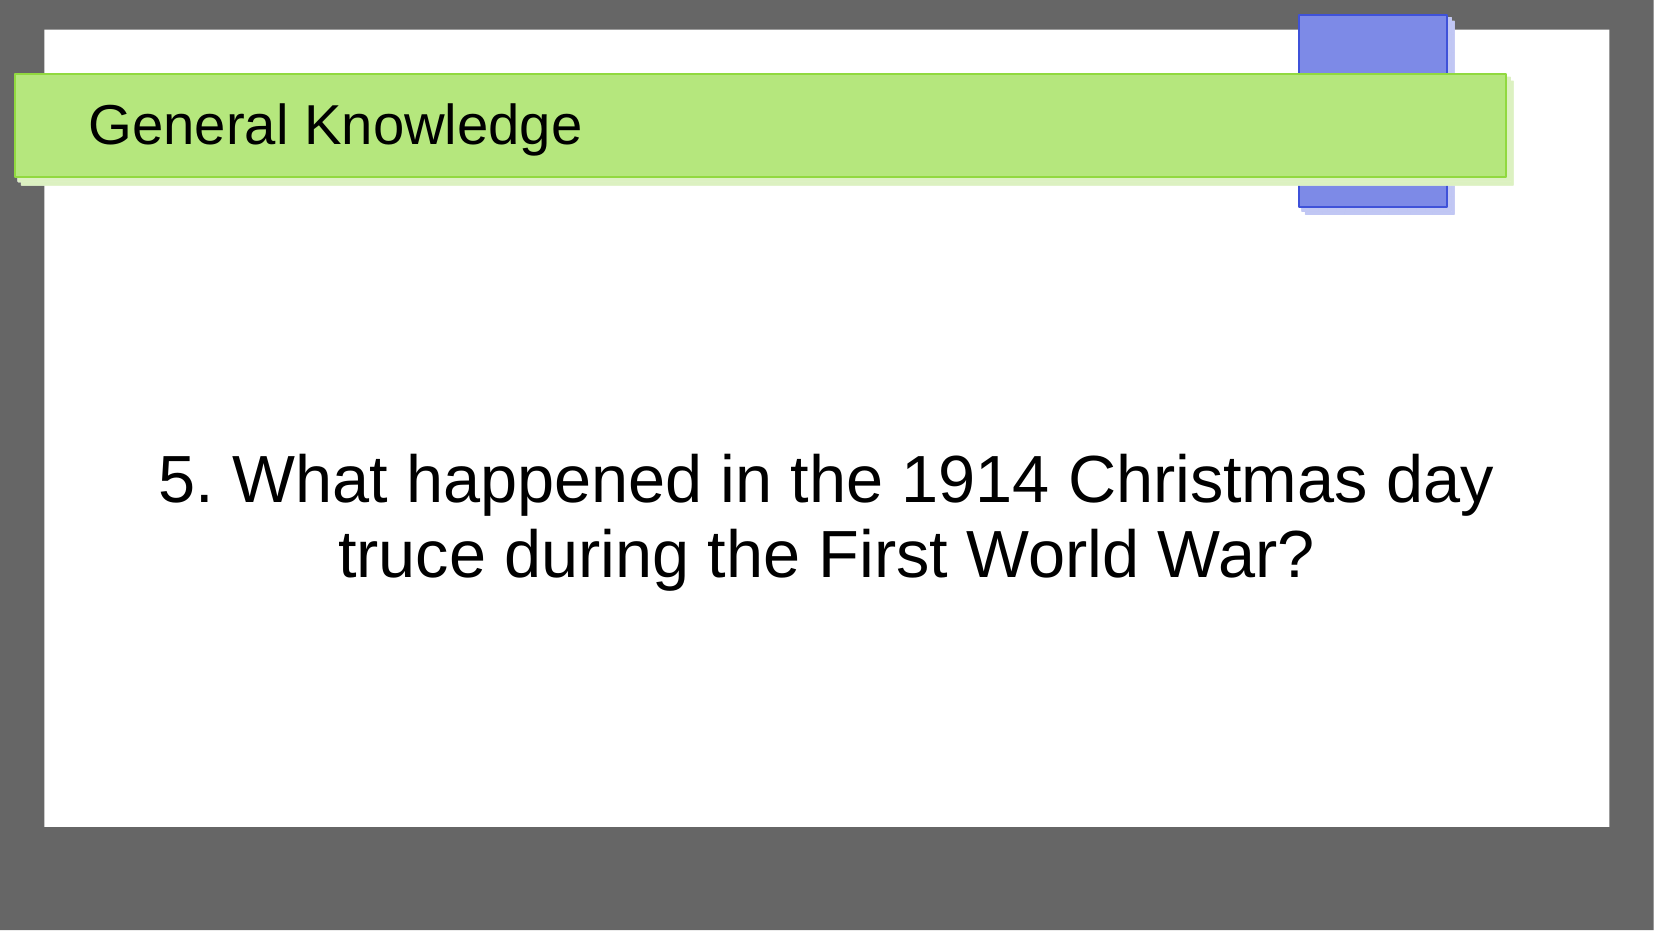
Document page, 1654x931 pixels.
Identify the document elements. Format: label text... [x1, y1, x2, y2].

subtitle 5. What happened in the 1914 Christmas day truce during the First World War? [88, 221, 1565, 813]
title General Knowledge [88, 73, 1506, 178]
